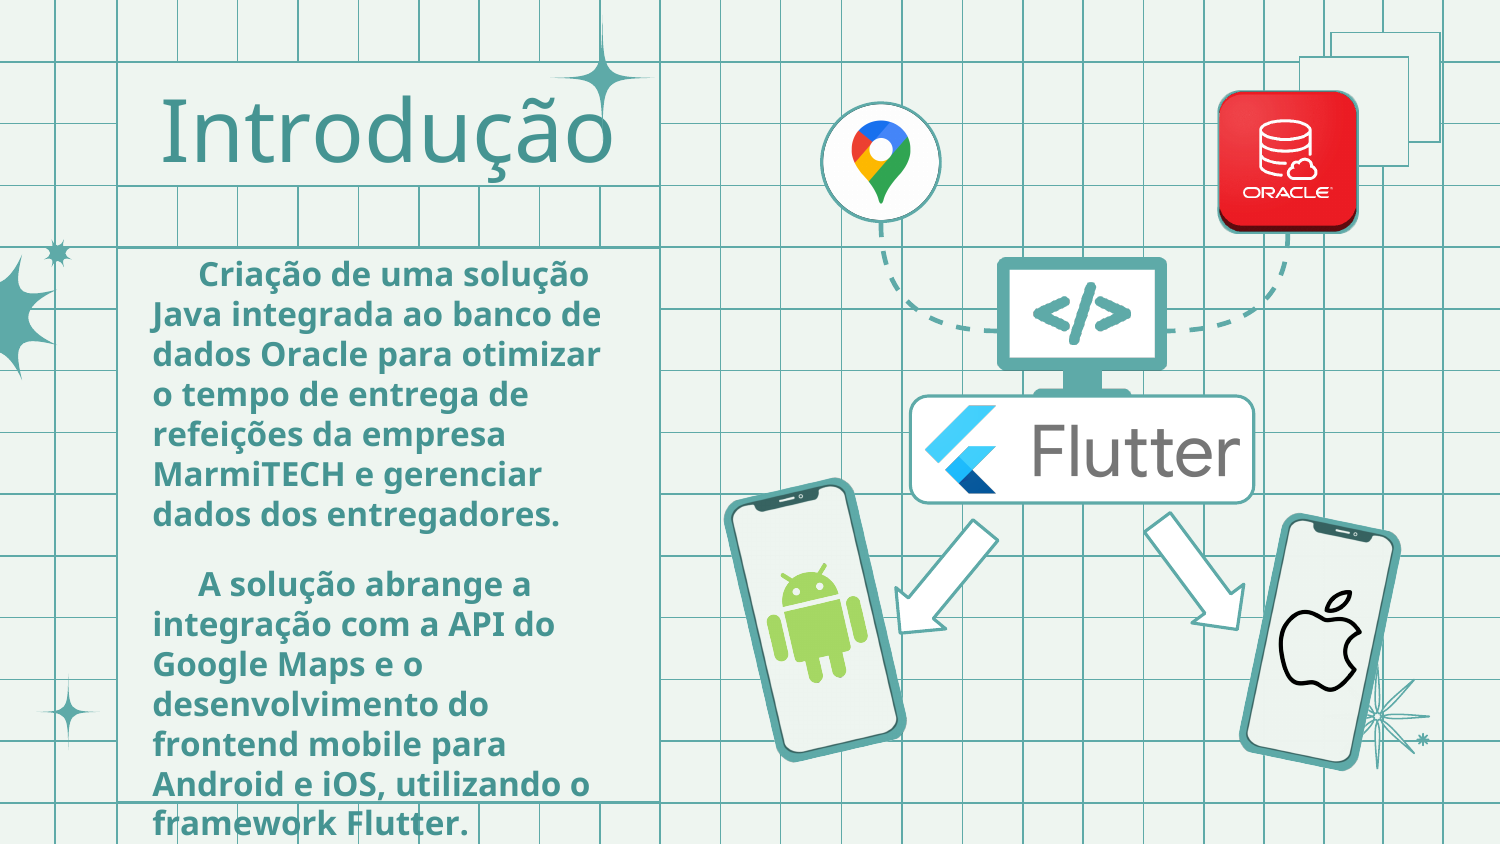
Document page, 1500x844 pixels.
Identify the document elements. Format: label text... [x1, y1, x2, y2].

picture [997, 257, 1167, 395]
text_box [895, 519, 998, 634]
picture [923, 404, 1242, 495]
subtitle Criação de uma solução Java integrada ao banco de dados Oracle para otimizar o tempo de entrega de refeições da empresa MarmiTECH e gerenciar dados dos entregadores. A solução abrange a integração com a API do Google Maps e o desenvolvimento do frontend mobile para Android e iOS, utilizando o framework Flutter. [117, 247, 661, 802]
text_box [1144, 512, 1244, 630]
picture [820, 101, 942, 224]
picture [1217, 90, 1359, 234]
picture [719, 473, 911, 766]
text_box [910, 395, 1254, 504]
text_box [550, 14, 655, 141]
picture [1235, 509, 1405, 774]
title Introdução [117, 62, 661, 187]
